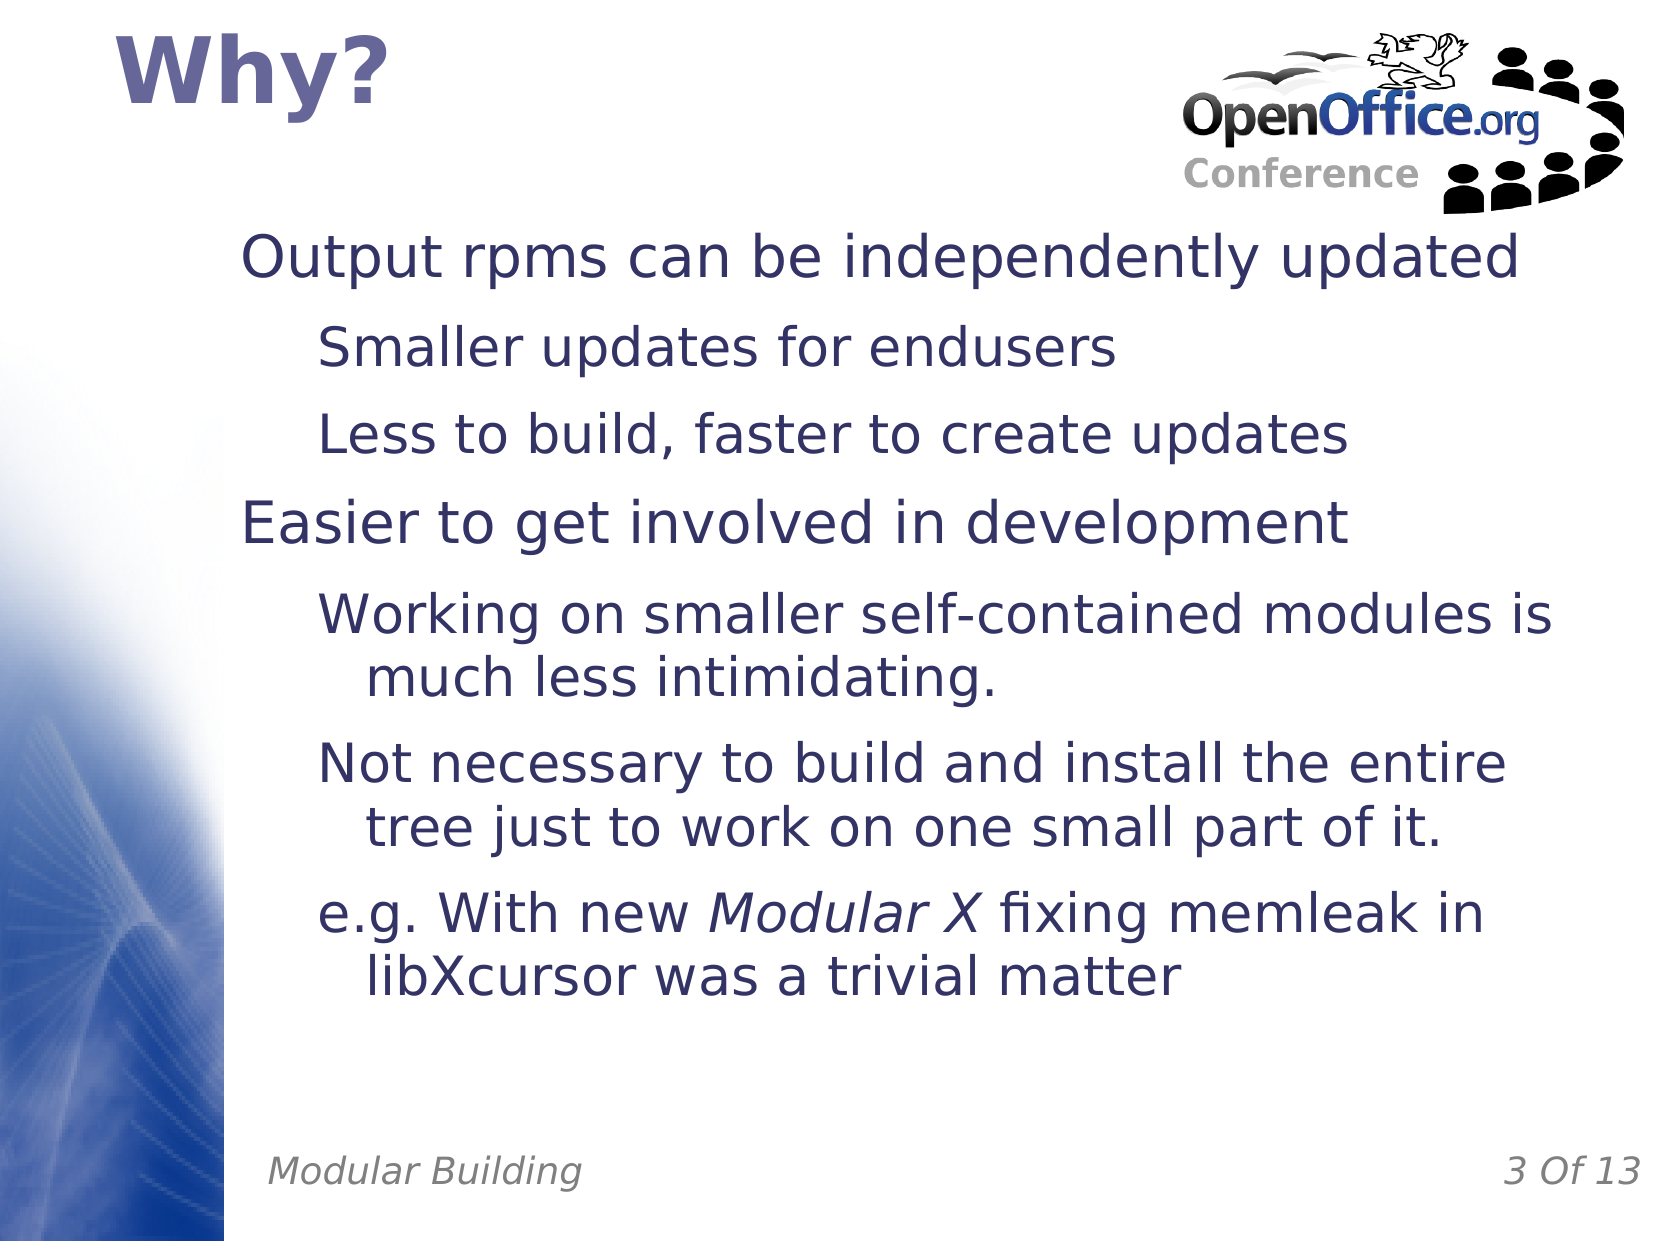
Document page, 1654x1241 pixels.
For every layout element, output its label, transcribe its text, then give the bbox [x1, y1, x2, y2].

title Why? [24, 18, 987, 126]
list Output rpms can be independently updated Smaller updates for endusers Less to build, faster to create updates Easier to get involved in development Working on smaller self-contained modules is much less intimidating. Not necessary to build and install the entire tree just to work on one small part of it. e.g. With new Modular X fixing memleak in libXcursor was a trivial matter [223, 223, 1619, 1118]
picture [1183, 33, 1624, 214]
picture [0, 0, 224, 1241]
